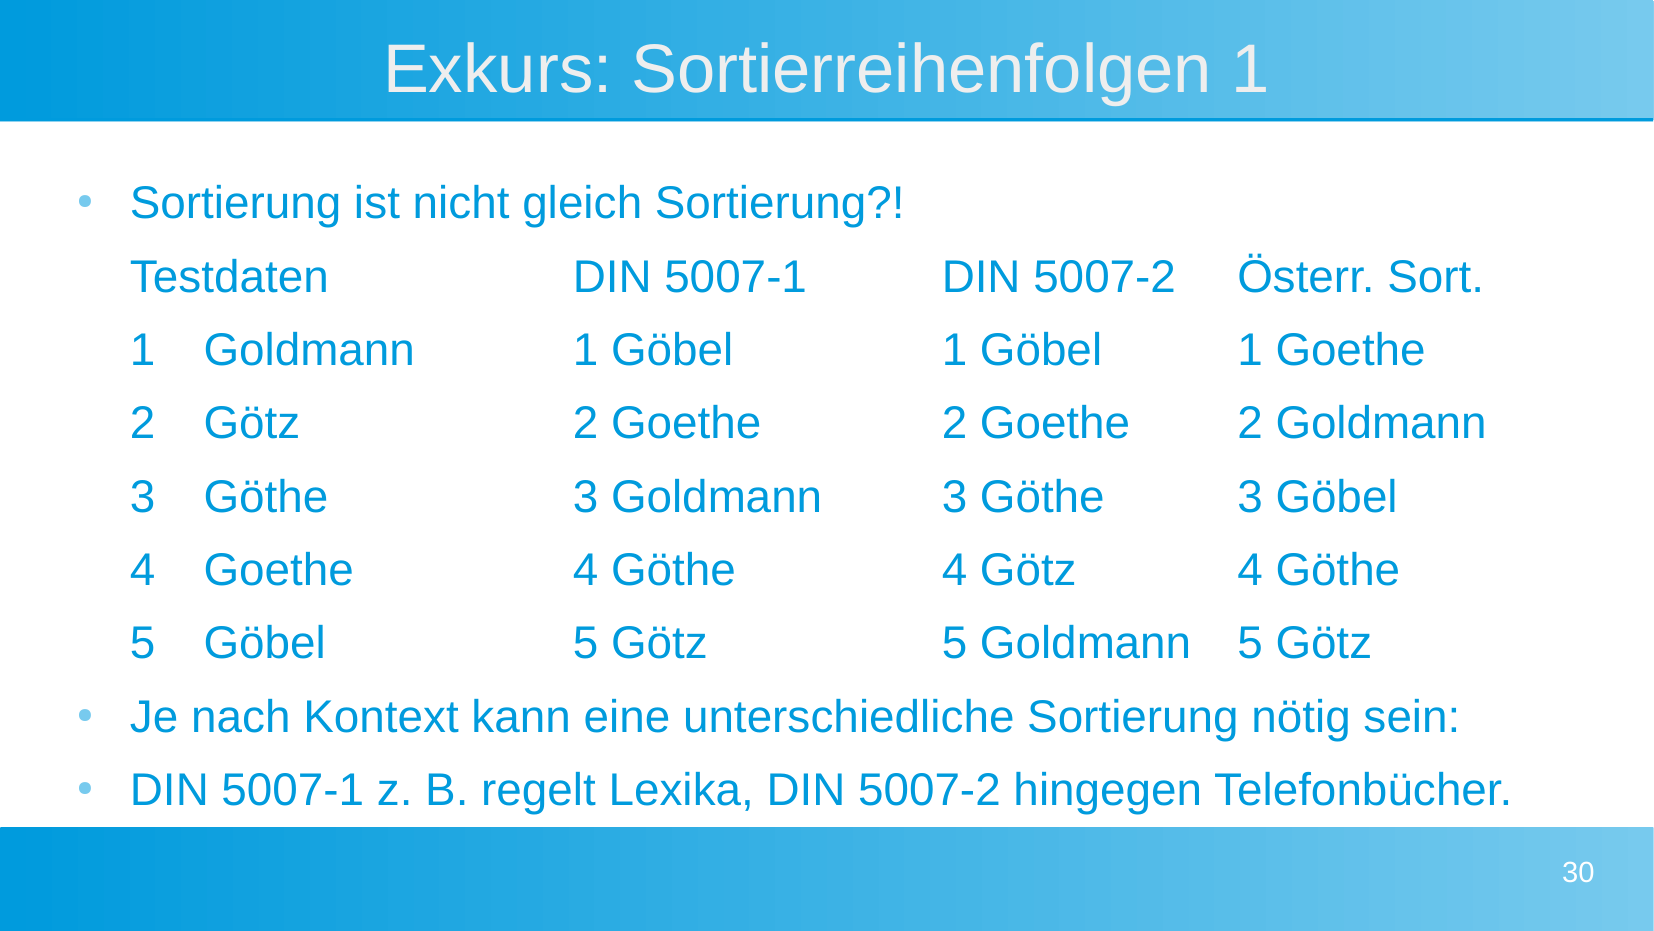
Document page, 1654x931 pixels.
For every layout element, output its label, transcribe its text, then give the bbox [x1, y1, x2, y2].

title Exkurs: Sortierreihenfolgen 1 [59, 29, 1595, 108]
list Sortierung ist nicht gleich Sortierung?! Testdaten DIN 5007-1 DIN 5007-2 Österr. Sort. 1 Goldmann 1 Göbel 1 Göbel 1 Goethe 2 Götz 2 Goethe 2 Goethe 2 Goldmann 3 Göthe 3 Goldmann 3 Göthe 3 Göbel 4 Goethe 4 Göthe 4 Götz 4 Göthe 5 Göbel 5 Götz 5 Goldmann 5 Götz Je nach Kontext kann eine unterschiedliche Sortierung nötig sein: DIN 5007-1 z. B. regelt Lexika, DIN 5007-2 hingegen Telefonbücher. [59, 177, 1595, 768]
